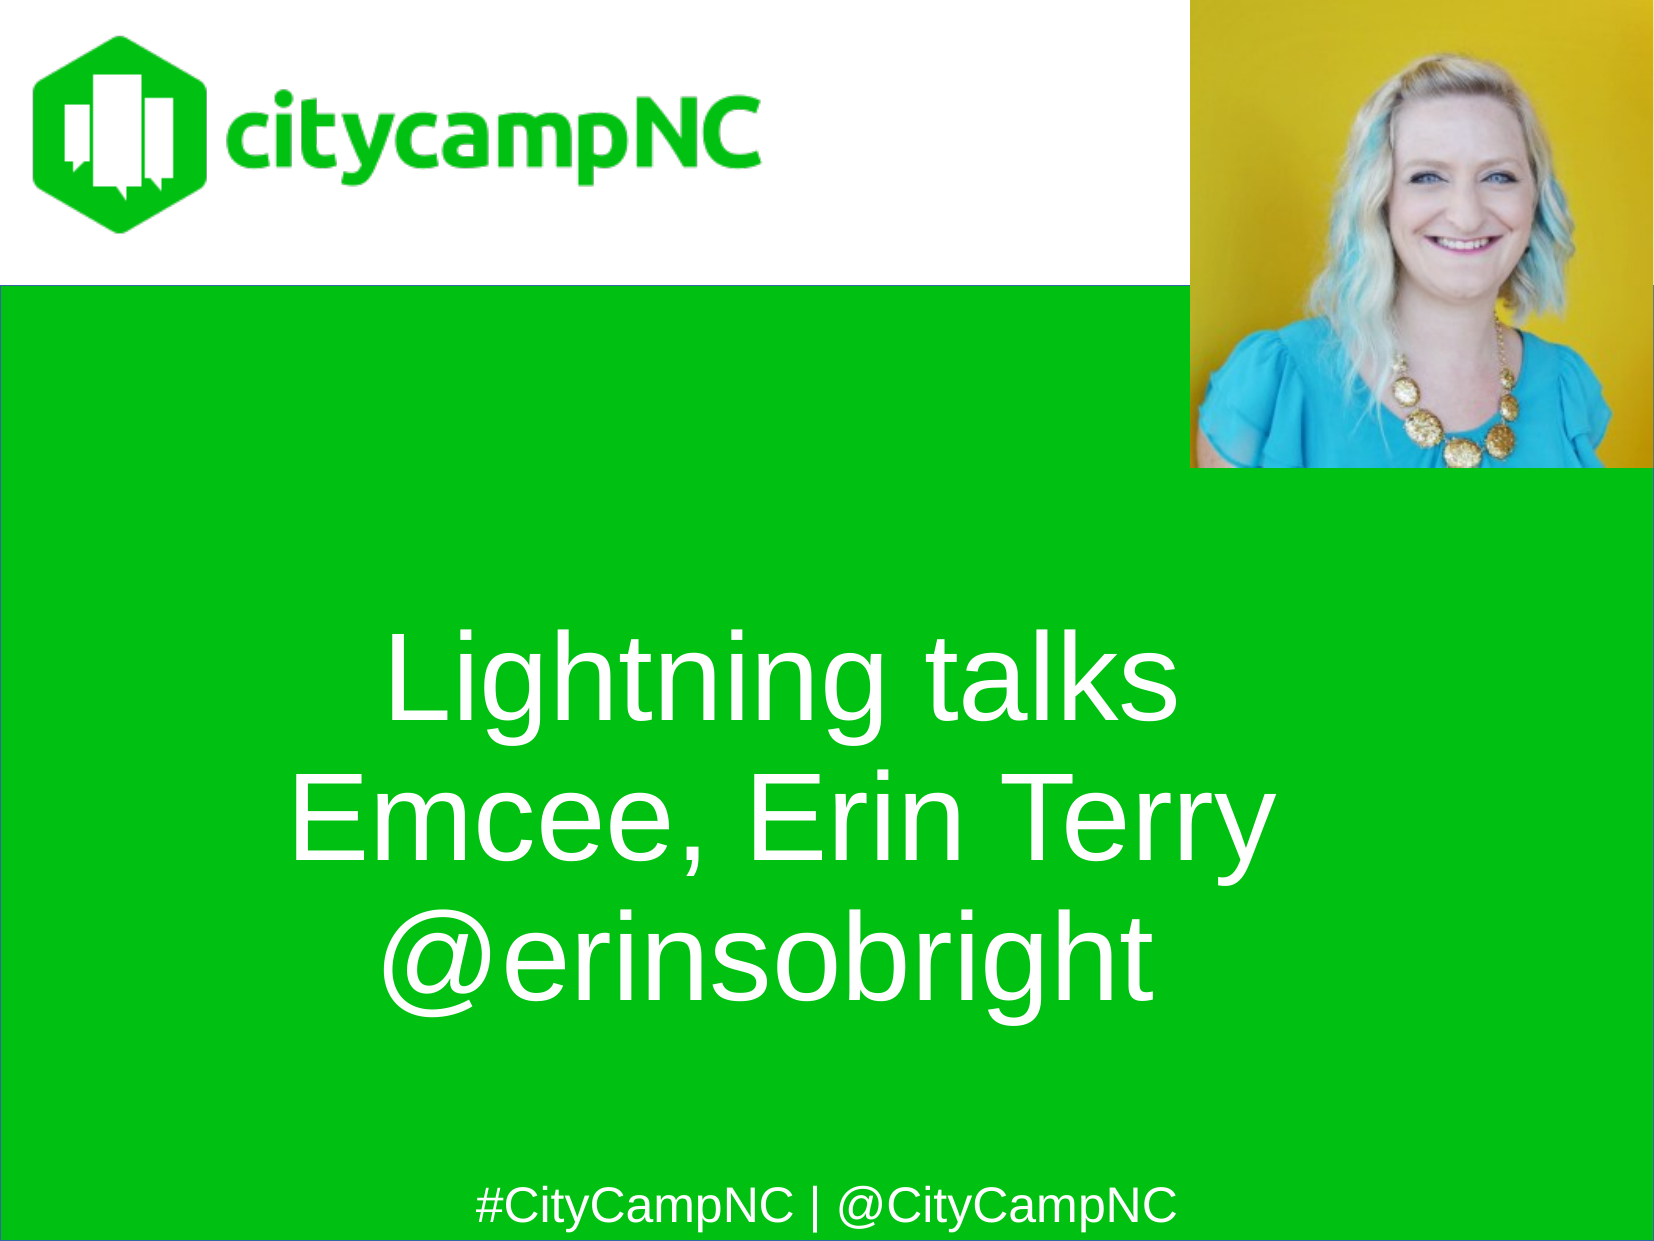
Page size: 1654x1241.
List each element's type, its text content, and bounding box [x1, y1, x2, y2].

picture [0, 3, 794, 267]
picture [1190, 0, 1654, 468]
text_box Lightning talks Emcee, Erin Terry @erinsobright [271, 600, 1382, 1033]
